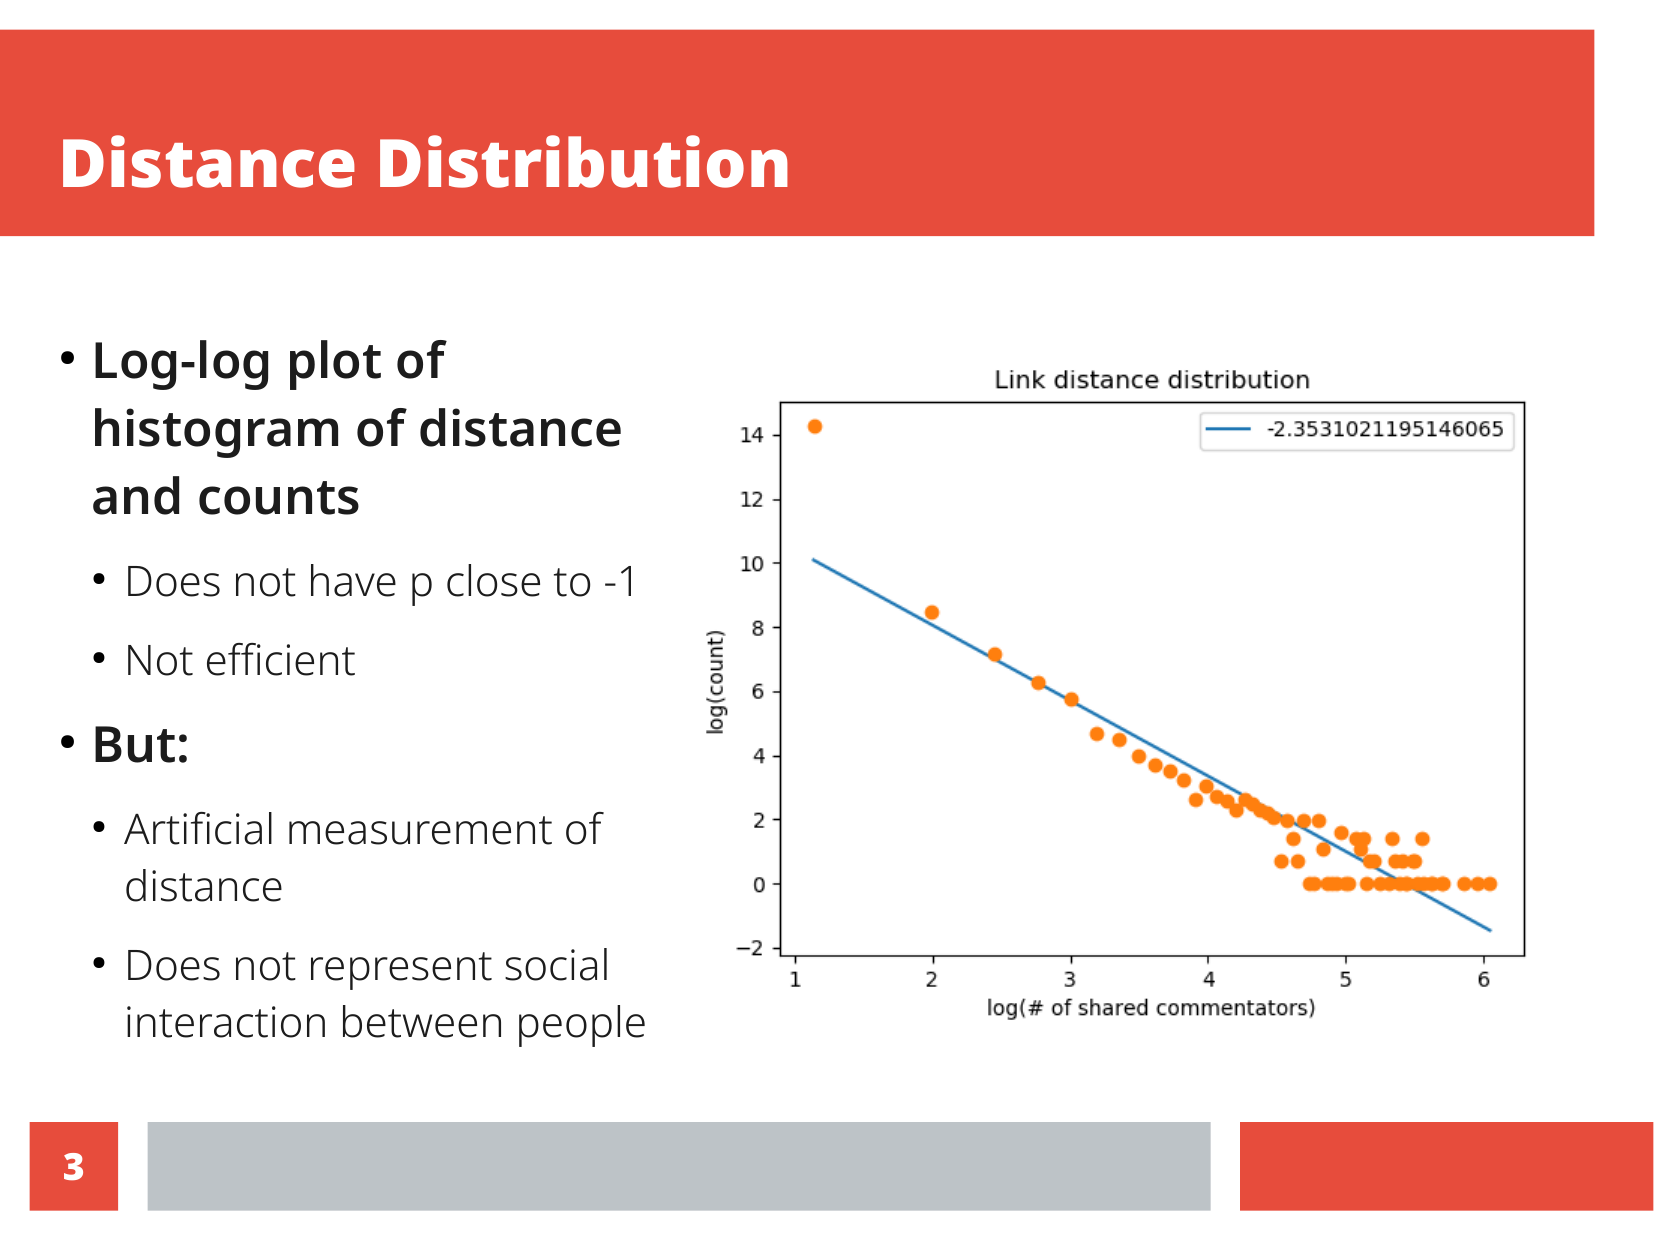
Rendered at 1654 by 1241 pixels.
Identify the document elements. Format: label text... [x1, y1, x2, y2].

title Distance Distribution [59, 59, 1595, 207]
picture [660, 315, 1620, 1036]
list Log-log plot of histogram of distance and counts Does not have p close to -1 Not efficient But: Artificial measurement of distance Does not represent social interaction between people [59, 324, 661, 1093]
